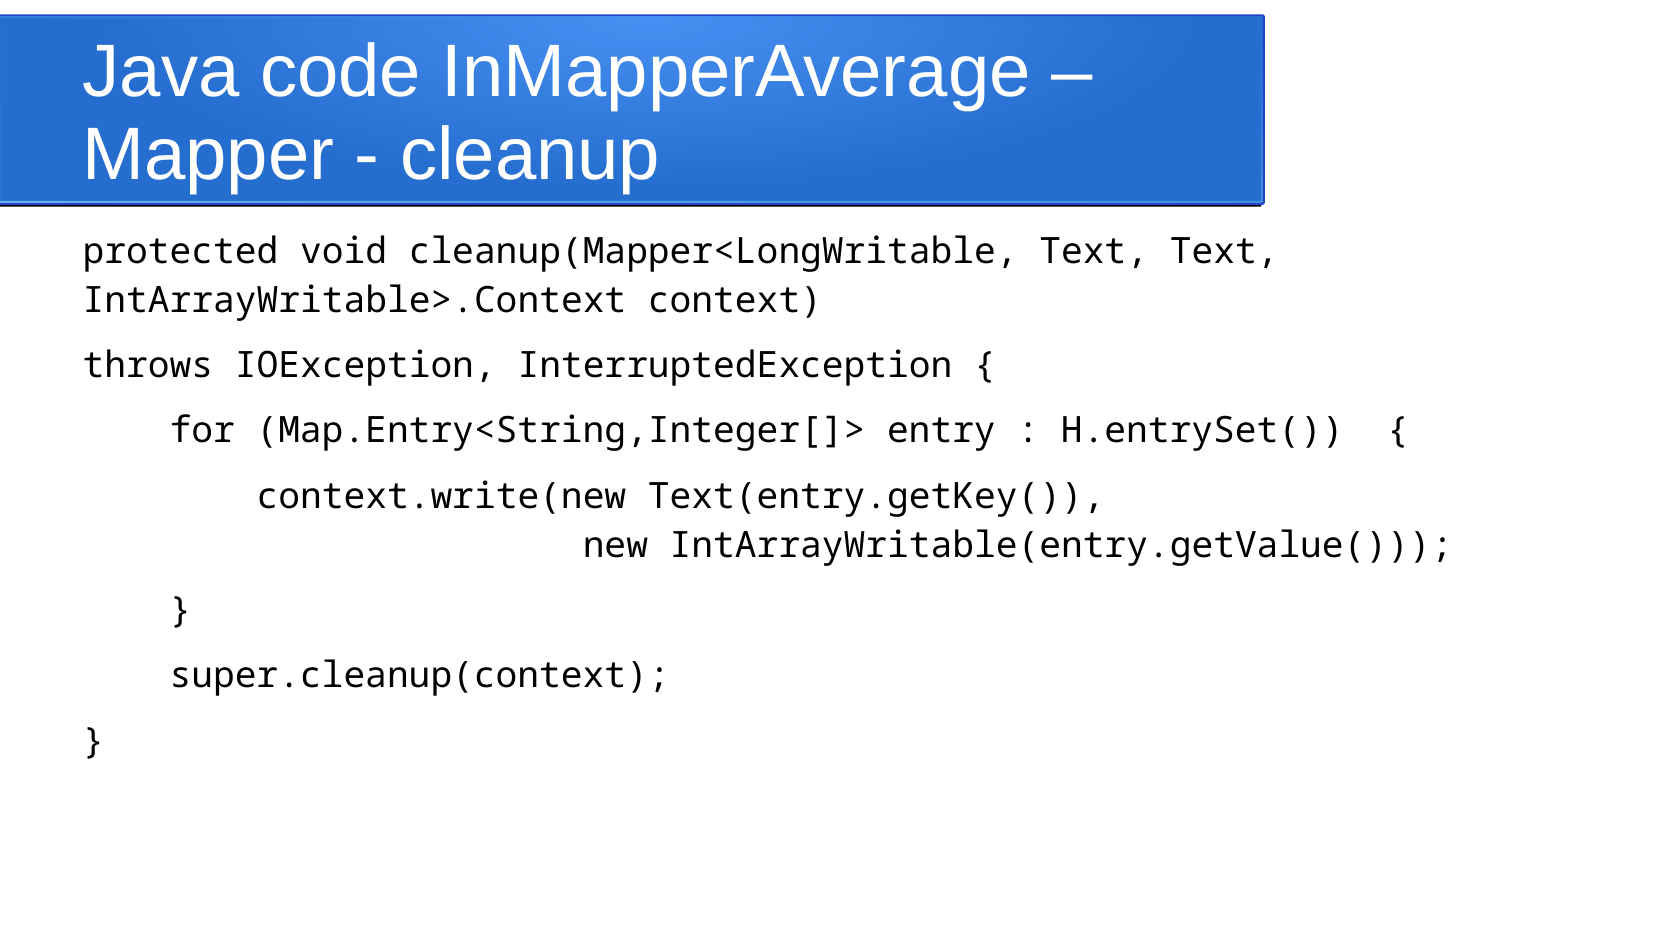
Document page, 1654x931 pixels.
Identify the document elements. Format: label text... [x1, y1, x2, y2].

title Java code InMapperAverage – Mapper - cleanup [82, 29, 1235, 196]
list protected void cleanup(Mapper<LongWritable, Text, Text, IntArrayWritable>.Context context) throws IOException, InterruptedException { for (Map.Entry<String,Integer[]> entry : H.entrySet()) { context.write(new Text(entry.getKey()), new IntArrayWritable(entry.getValue())); } super.cleanup(context); } [82, 224, 1571, 764]
